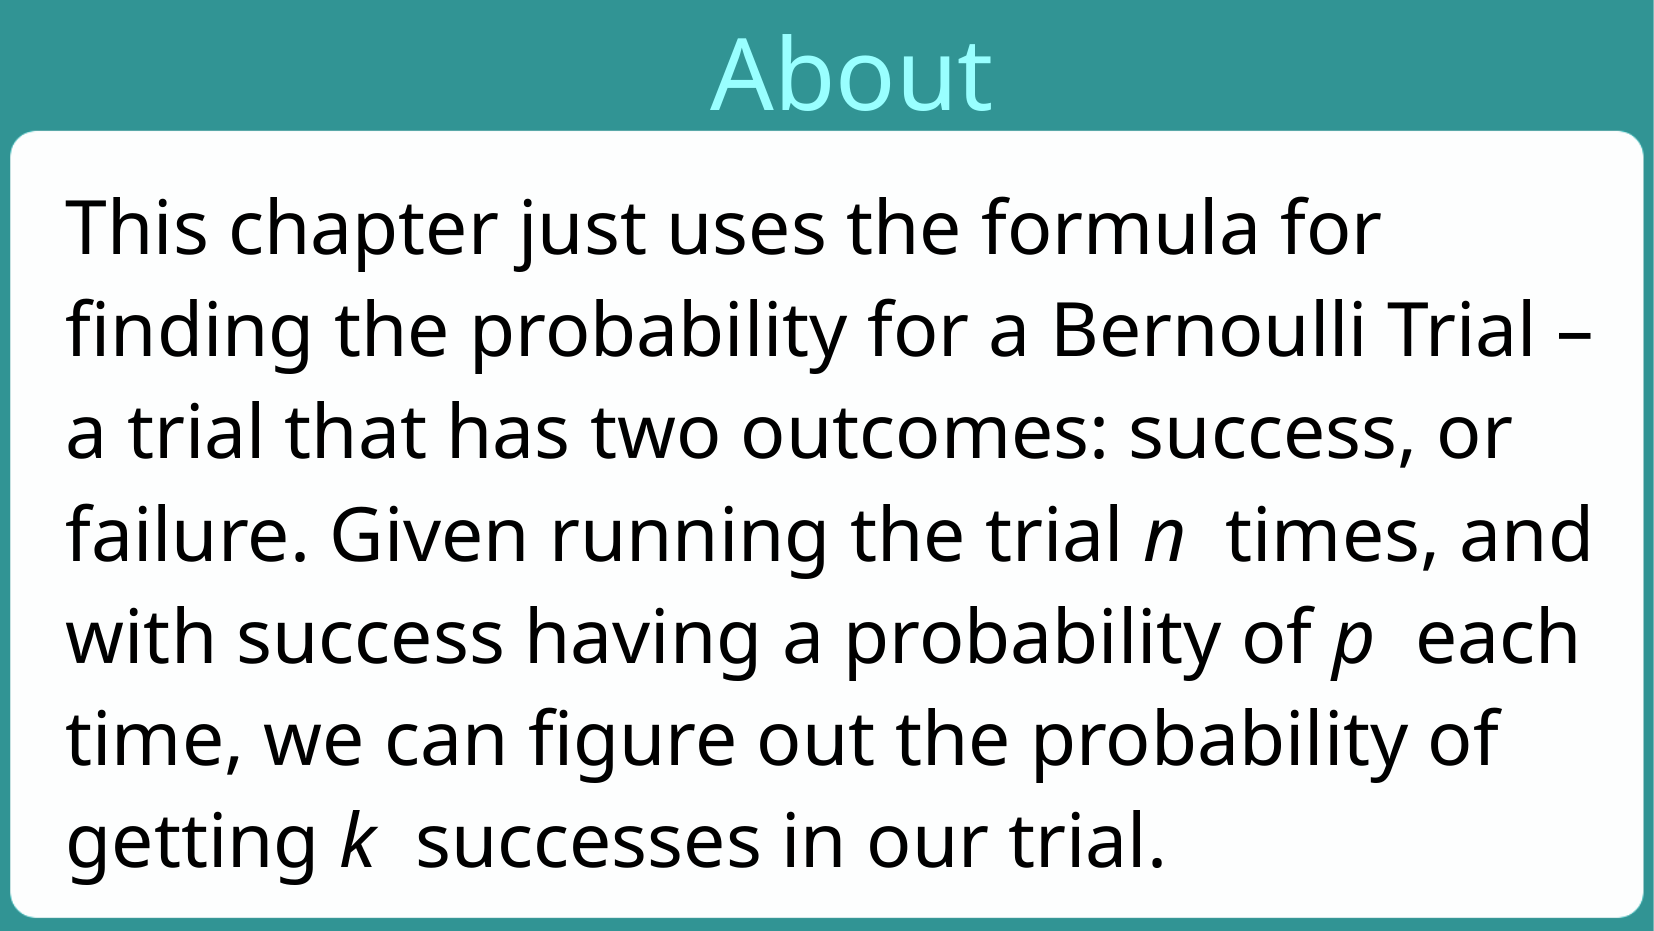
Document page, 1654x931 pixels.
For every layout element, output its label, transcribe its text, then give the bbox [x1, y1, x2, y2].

picture [0, 0, 1654, 931]
text_box This chapter just uses the formula for finding the probability for a Bernoulli Trial – a trial that has two outcomes: success, or failure. Given running the trial n times, and with success having a probability of p each time, we can figure out the probability of getting k successes in our trial. [65, 175, 1614, 889]
title About [193, 13, 1511, 130]
